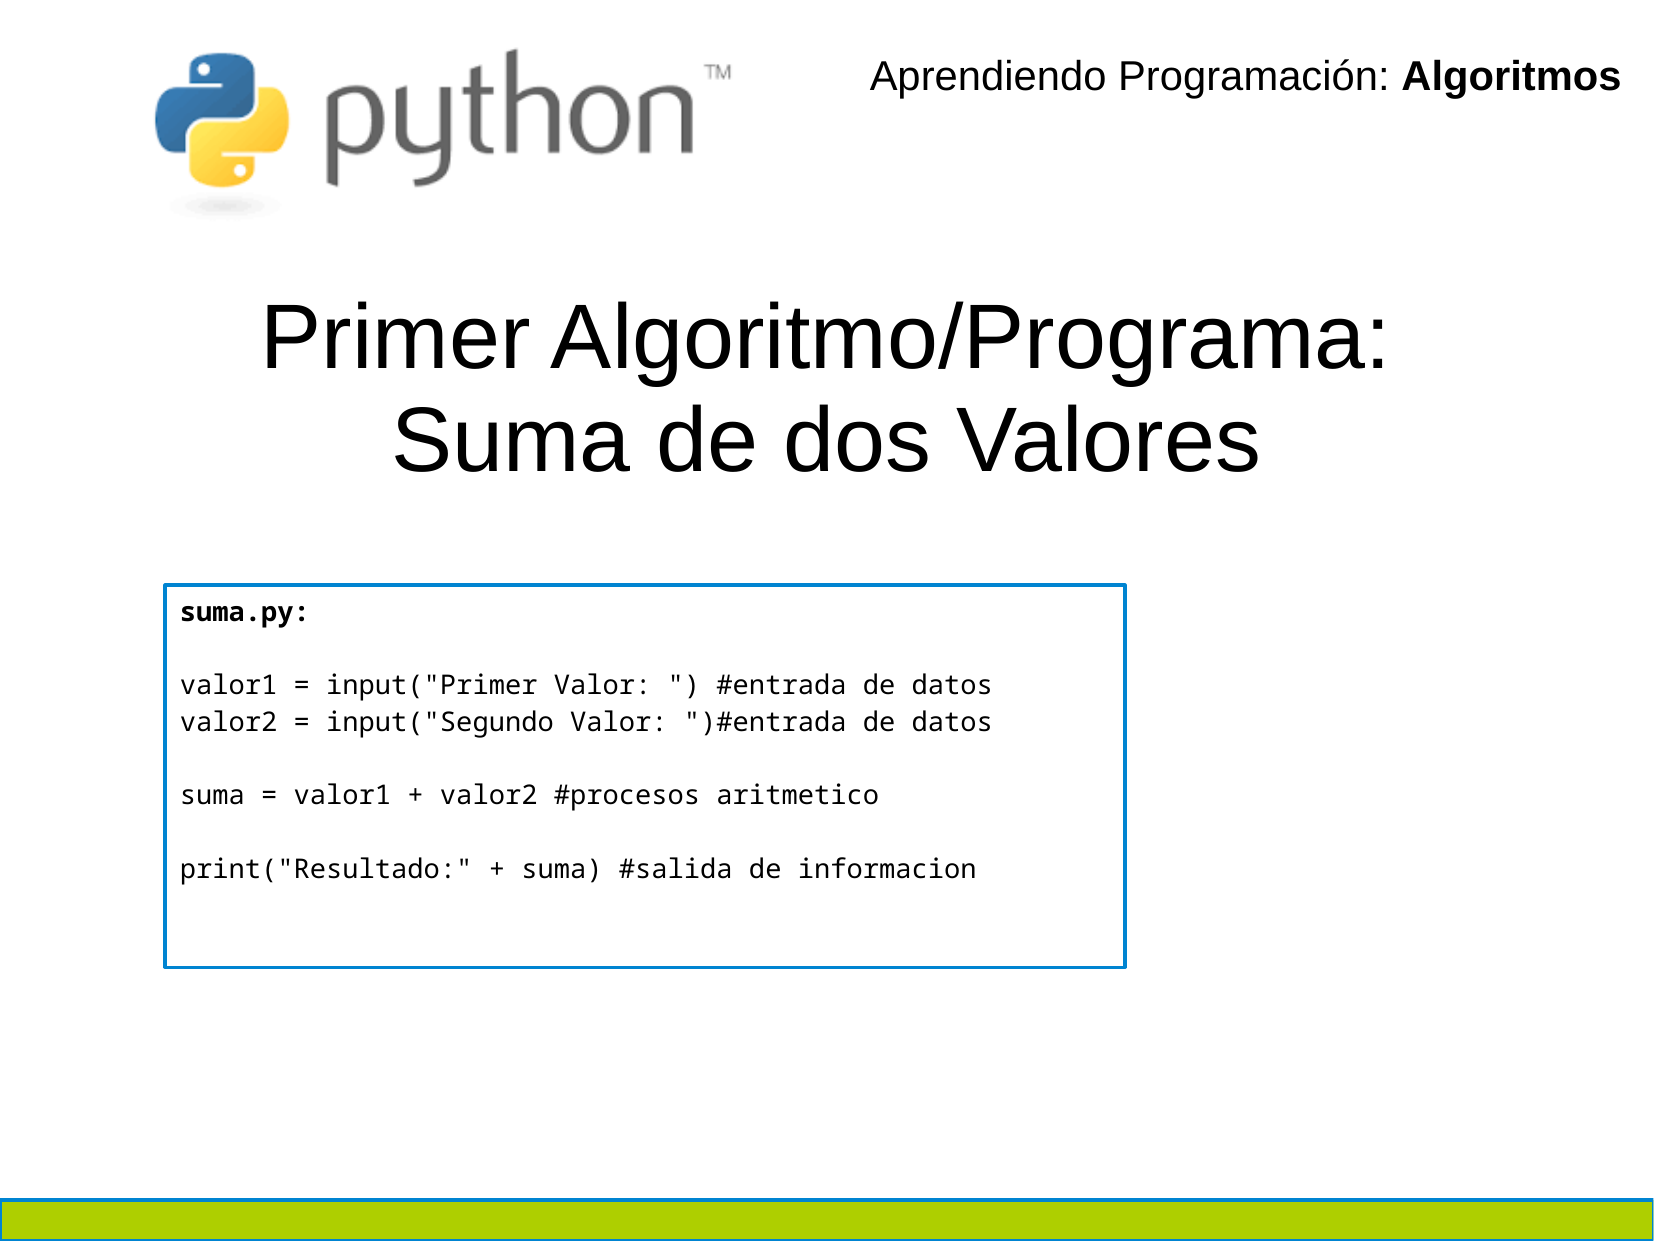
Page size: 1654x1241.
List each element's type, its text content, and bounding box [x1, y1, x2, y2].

text_box Aprendiendo Programación: Algoritmos [855, 45, 1651, 121]
text_box suma.py: valor1 = input("Primer Valor: ") #entrada de datos valor2 = input("Segundo Valor: ")#entrada de datos suma = valor1 + valor2 #procesos aritmetico print("Resultado:" + suma) #salida de informacion [165, 585, 1126, 901]
title Primer Algoritmo/Programa: Suma de dos Valores [82, 285, 1571, 493]
picture [60, 14, 787, 259]
text_box [0, 1200, 1654, 1241]
